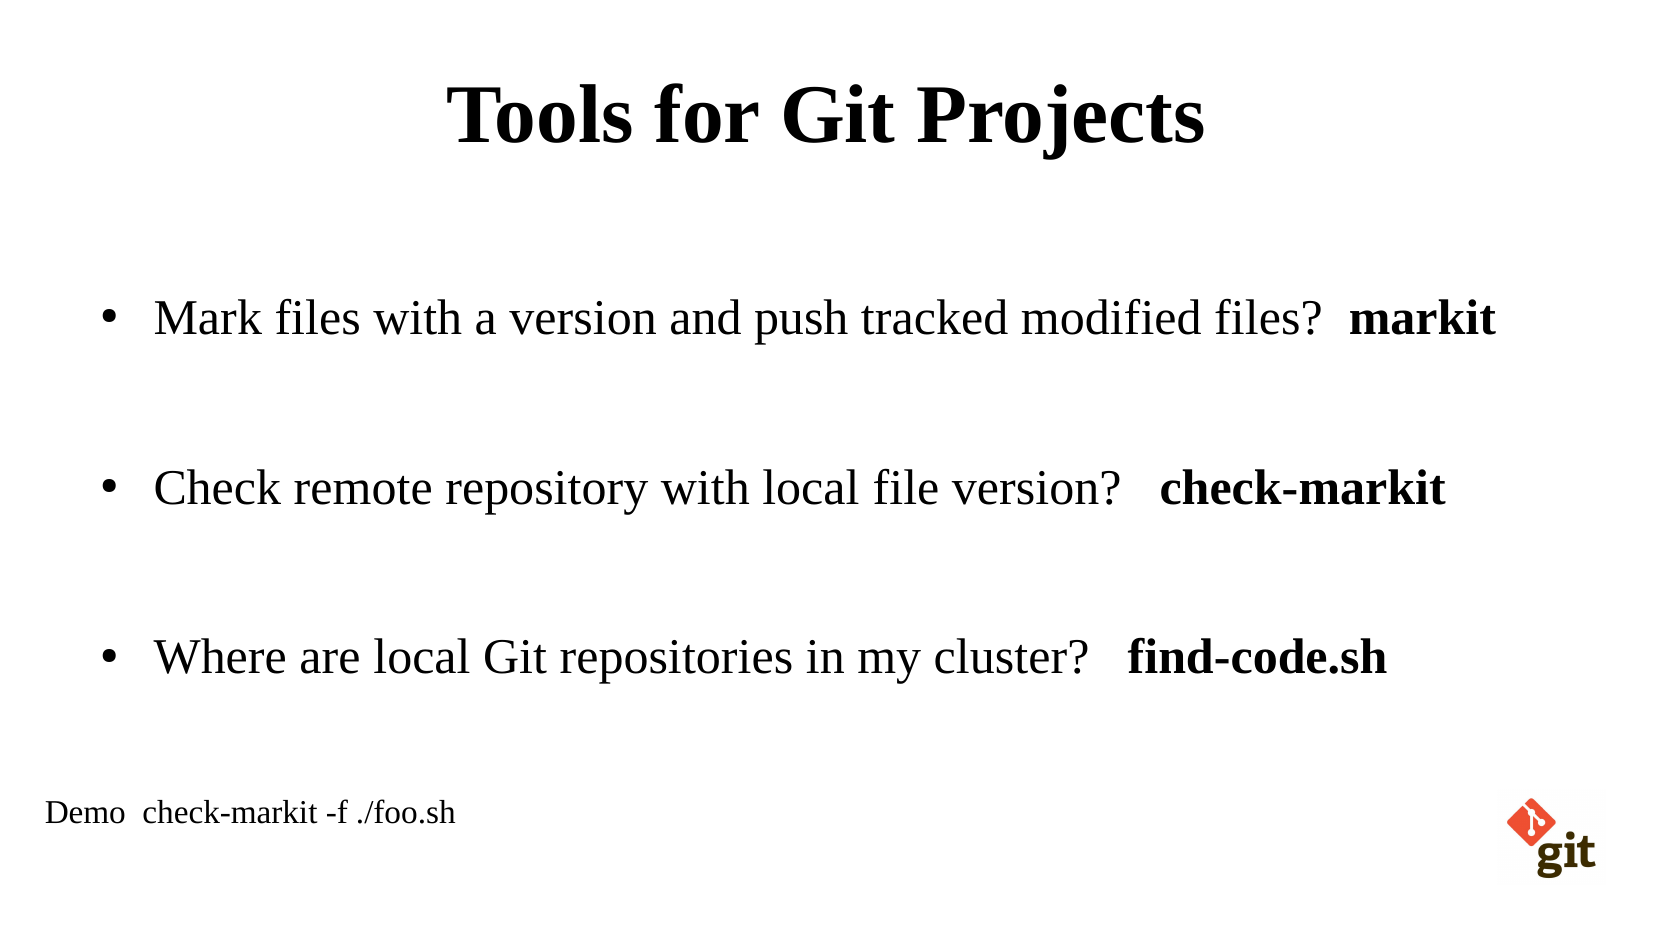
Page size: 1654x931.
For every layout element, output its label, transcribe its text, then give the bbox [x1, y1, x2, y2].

picture [1501, 789, 1606, 886]
text_box Demo check-markit -f ./foo.sh [30, 786, 1501, 913]
title Tools for Git Projects [82, 37, 1571, 193]
list Mark files with a version and push tracked modified files? markit Check remote repository with local file version? check-markit Where are local Git repositories in my cluster? find-code.sh [82, 217, 1571, 758]
